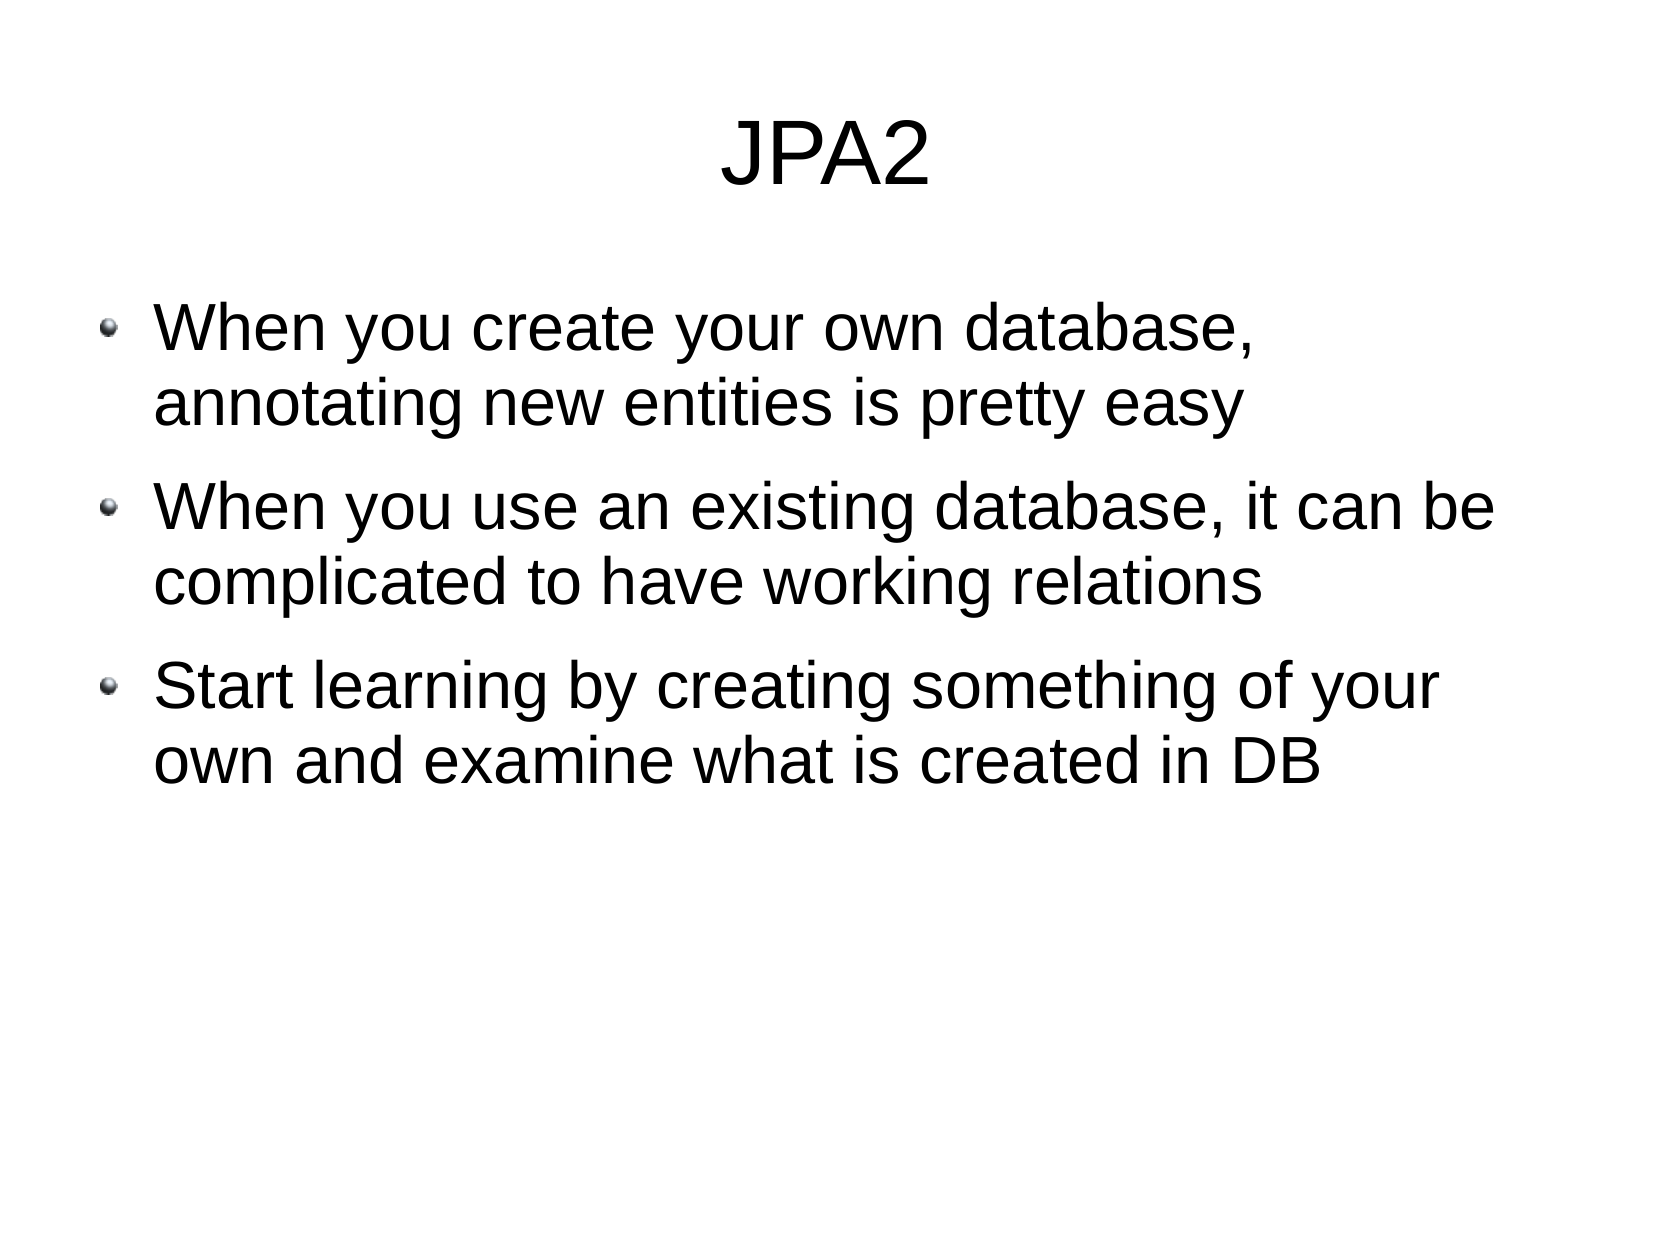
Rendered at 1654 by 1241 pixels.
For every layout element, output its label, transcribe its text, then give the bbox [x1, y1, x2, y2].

title JPA2 [82, 49, 1571, 257]
list When you create your own database, annotating new entities is pretty easy When you use an existing database, it can be complicated to have working relations Start learning by creating something of your own and examine what is created in DB [82, 290, 1571, 1010]
